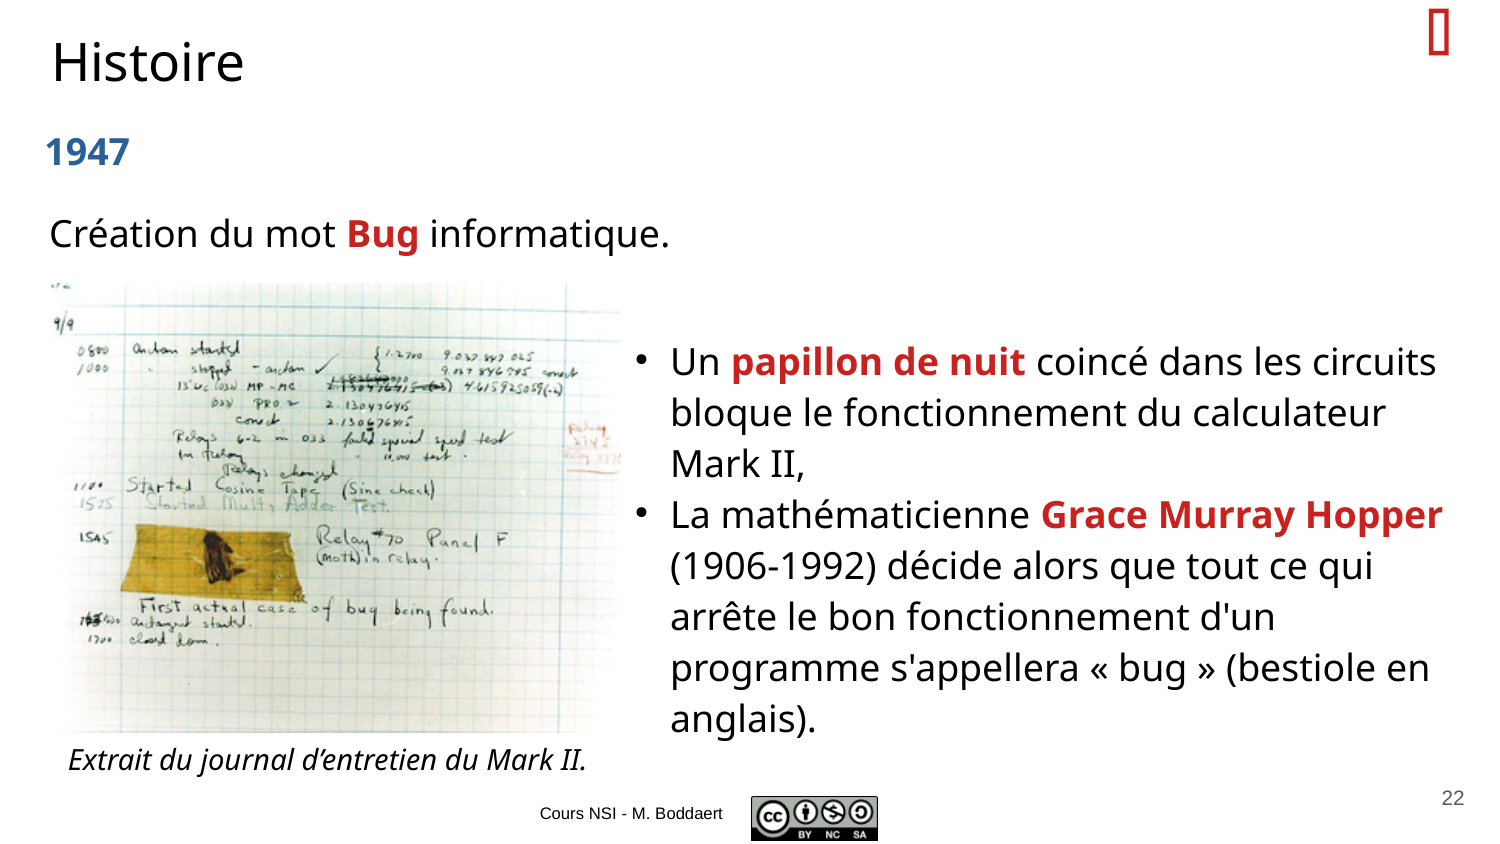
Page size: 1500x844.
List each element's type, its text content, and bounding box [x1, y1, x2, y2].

title Histoire [51, 13, 1449, 108]
picture [751, 796, 878, 841]
text_box 1947 [29, 120, 1477, 178]
text_box Un papillon de nuit coincé dans les circuits bloque le fonctionnement du calculateur Mark II, La mathématicienne Grace Murray Hopper (1906-1992) décide alors que tout ce qui arrête le bon fonctionnement d'un programme s'appellera « bug » (bestiole en anglais). [621, 328, 1500, 648]
text_box Création du mot Bug informatique. [34, 200, 1500, 266]
text_box Extrait du journal d’entretien du Mark II. [53, 732, 640, 781]
text_box  [1412, 0, 1500, 90]
picture [50, 283, 621, 733]
slide_number <numéro> [1389, 764, 1480, 830]
